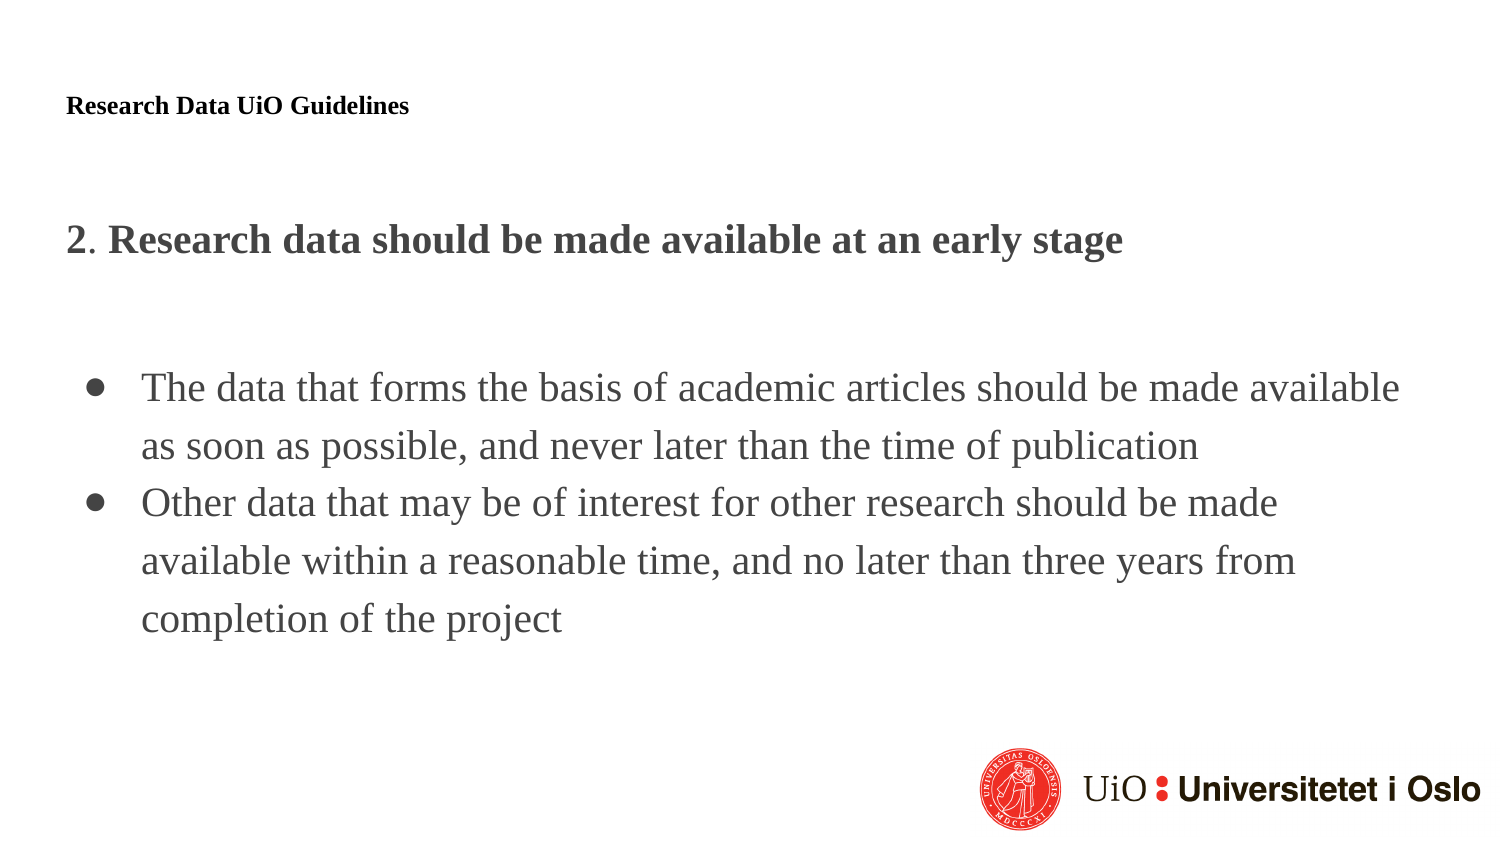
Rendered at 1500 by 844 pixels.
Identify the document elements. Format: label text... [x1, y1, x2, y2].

title Research Data UiO Guidelines [51, 72, 1449, 167]
picture [970, 742, 1500, 837]
list 2. Research data should be made available at an early stage The data that forms the basis of academic articles should be made available as soon as possible, and never later than the time of publication Other data that may be of interest for other research should be made available within a reasonable time, and no later than three years from completion of the project [51, 189, 1449, 750]
